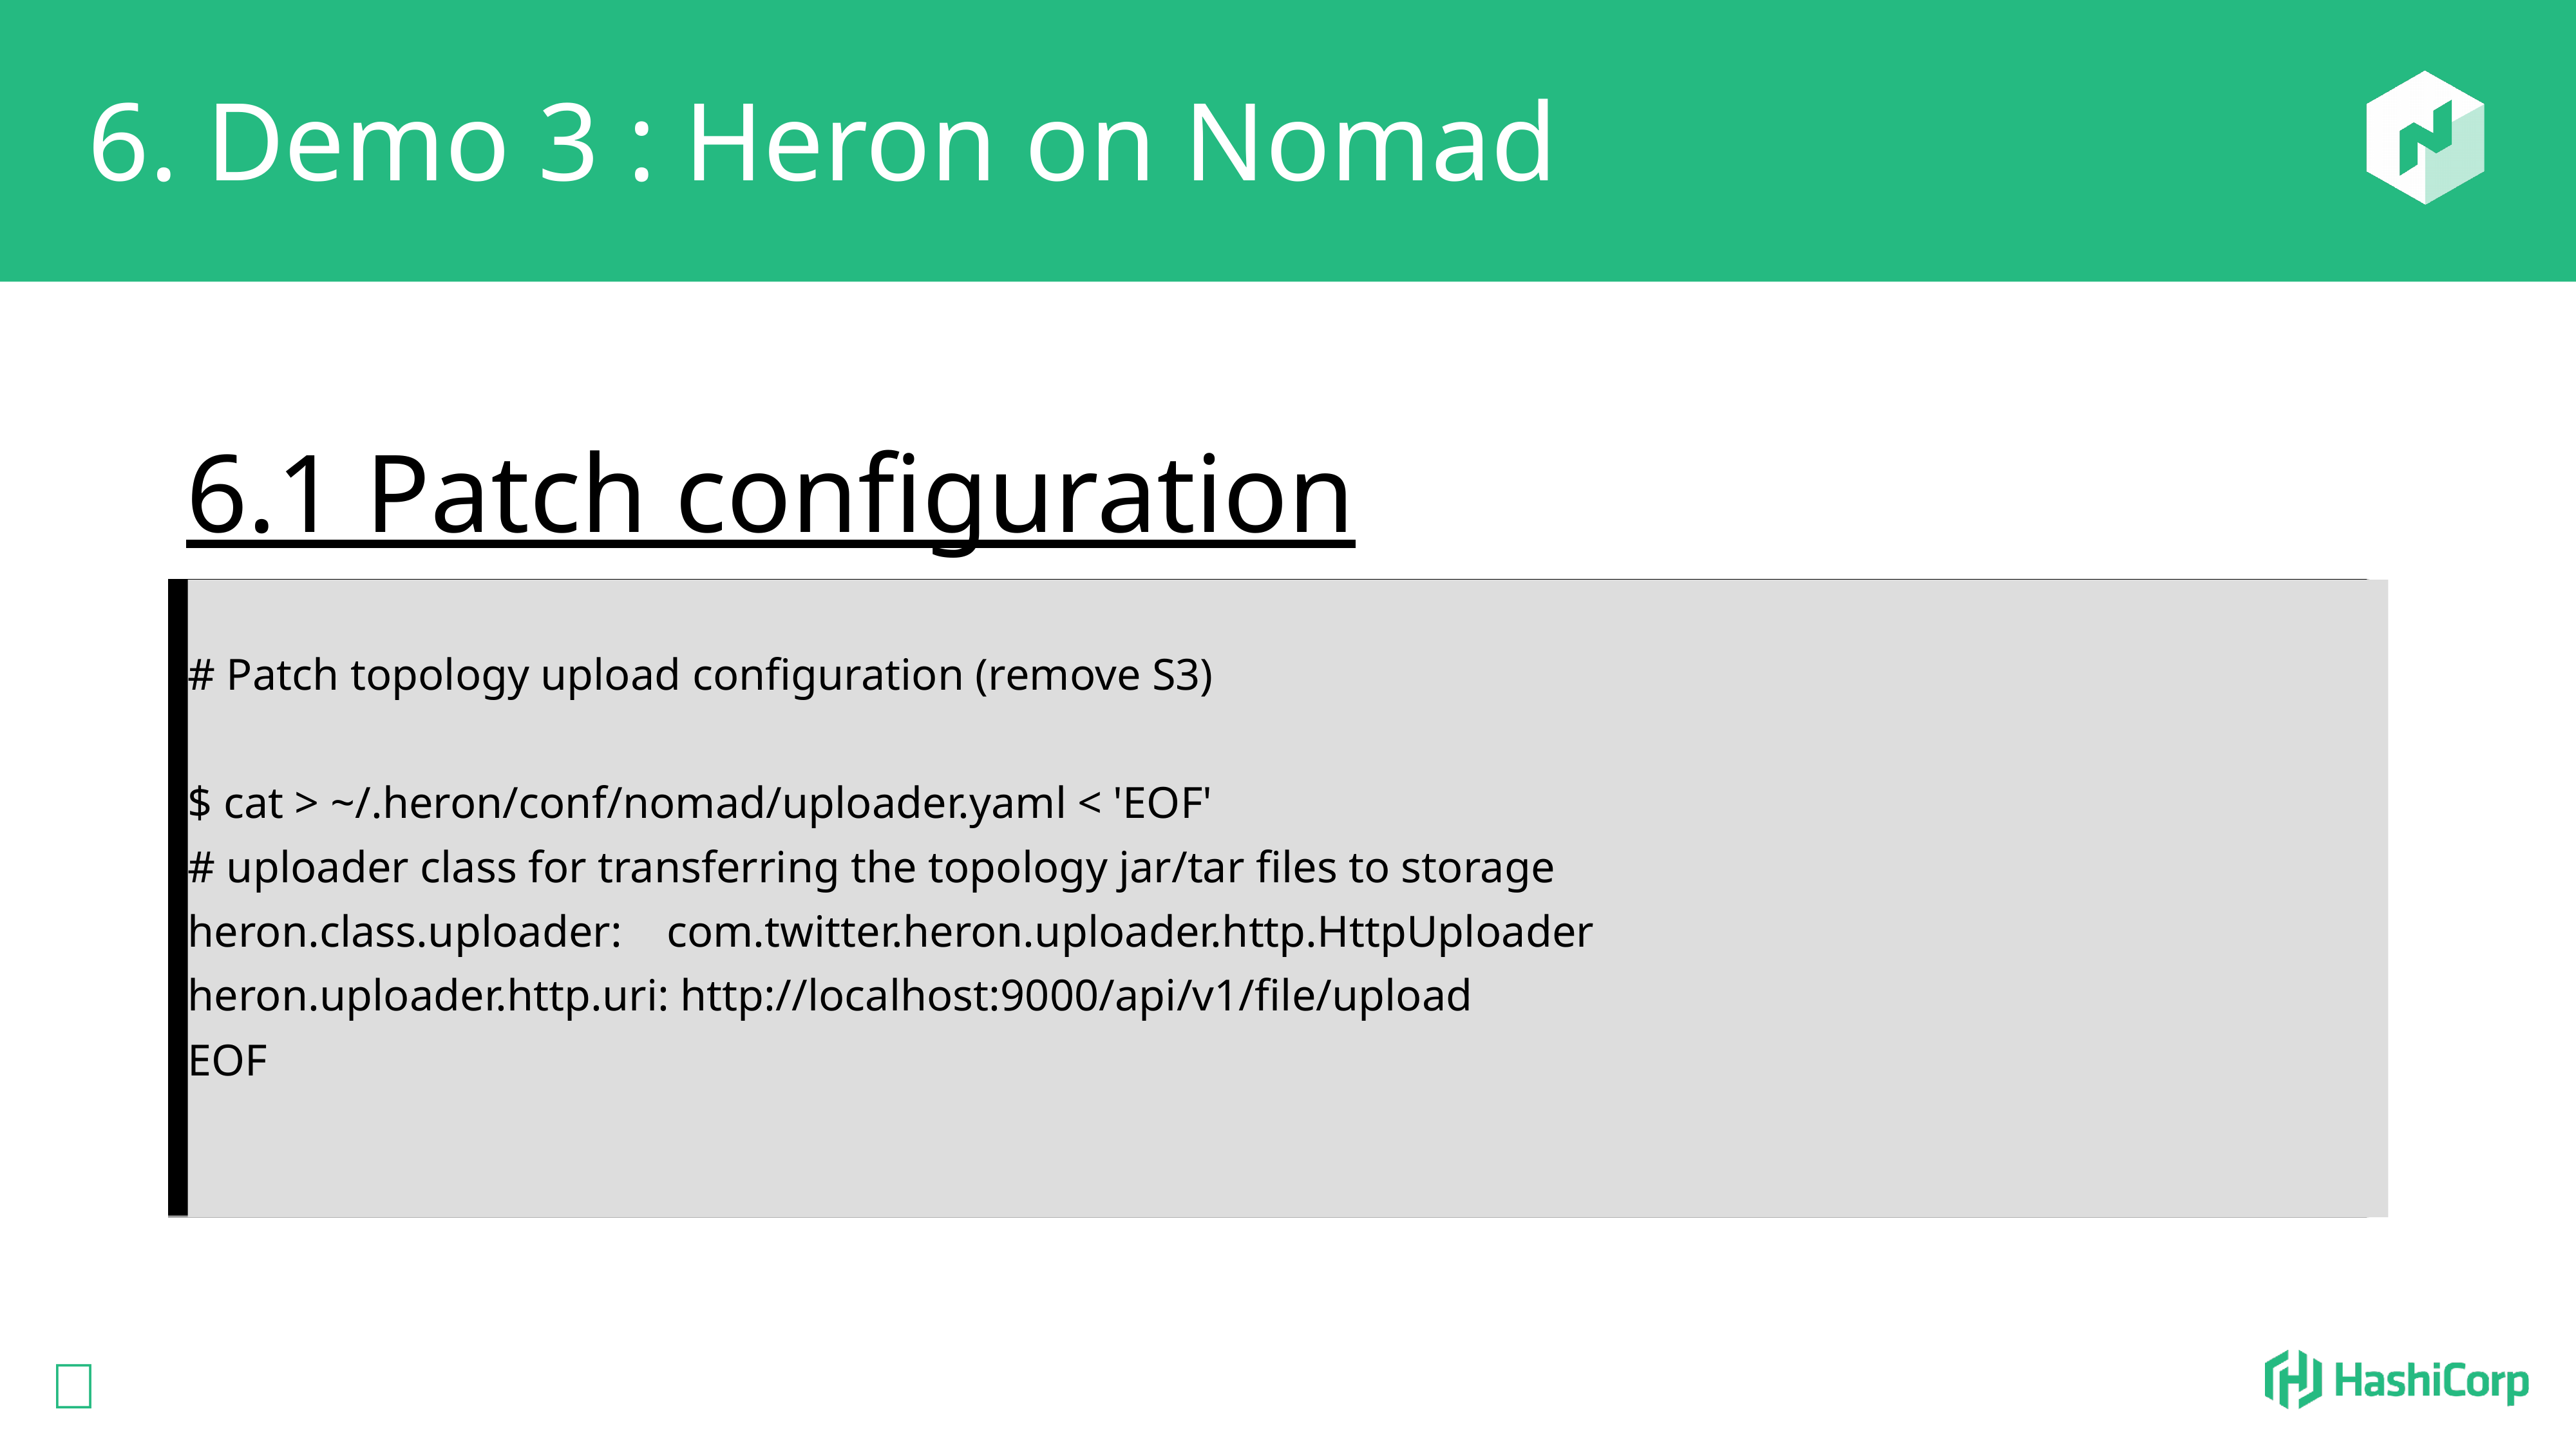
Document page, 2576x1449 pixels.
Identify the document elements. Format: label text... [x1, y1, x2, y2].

picture [2358, 70, 2493, 205]
title 6. Demo 3 : Heron on Nomad [82, 37, 2313, 238]
list 6.1 Patch configuration [186, 402, 2387, 580]
picture [2265, 1349, 2529, 1410]
list # Patch topology upload configuration (remove S3) $ cat > ~/.heron/conf/nomad/uploader.yaml < 'EOF' # uploader class for transferring the topology jar/tar files to storage heron.class.uploader: com.twitter.heron.uploader.http.HttpUploader heron.uploader.http.uri: http://localhost:9000/api/v1/file/upload EOF [187, 580, 2389, 1218]
